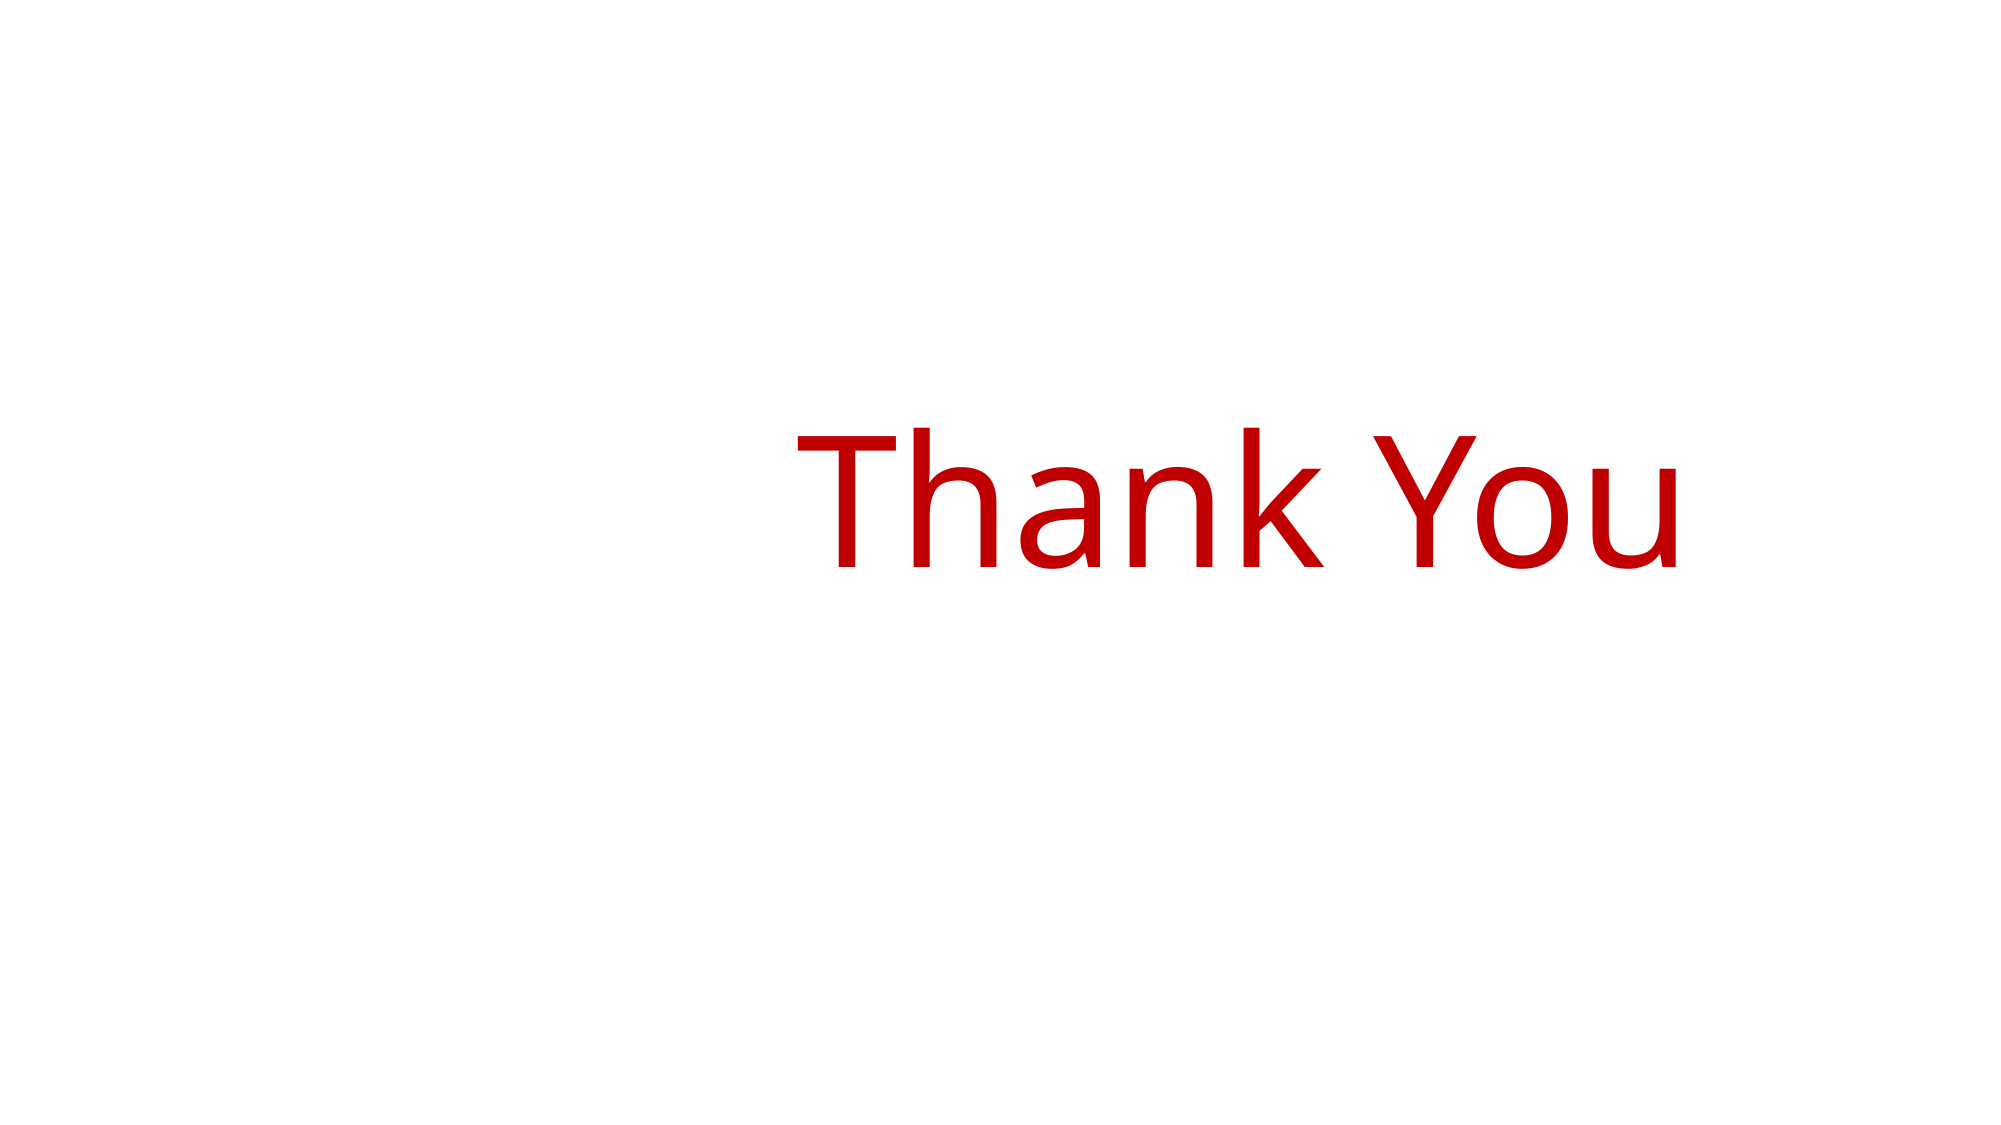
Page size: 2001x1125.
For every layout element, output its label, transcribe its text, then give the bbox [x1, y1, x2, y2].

text_box Thank You [781, 377, 2000, 615]
